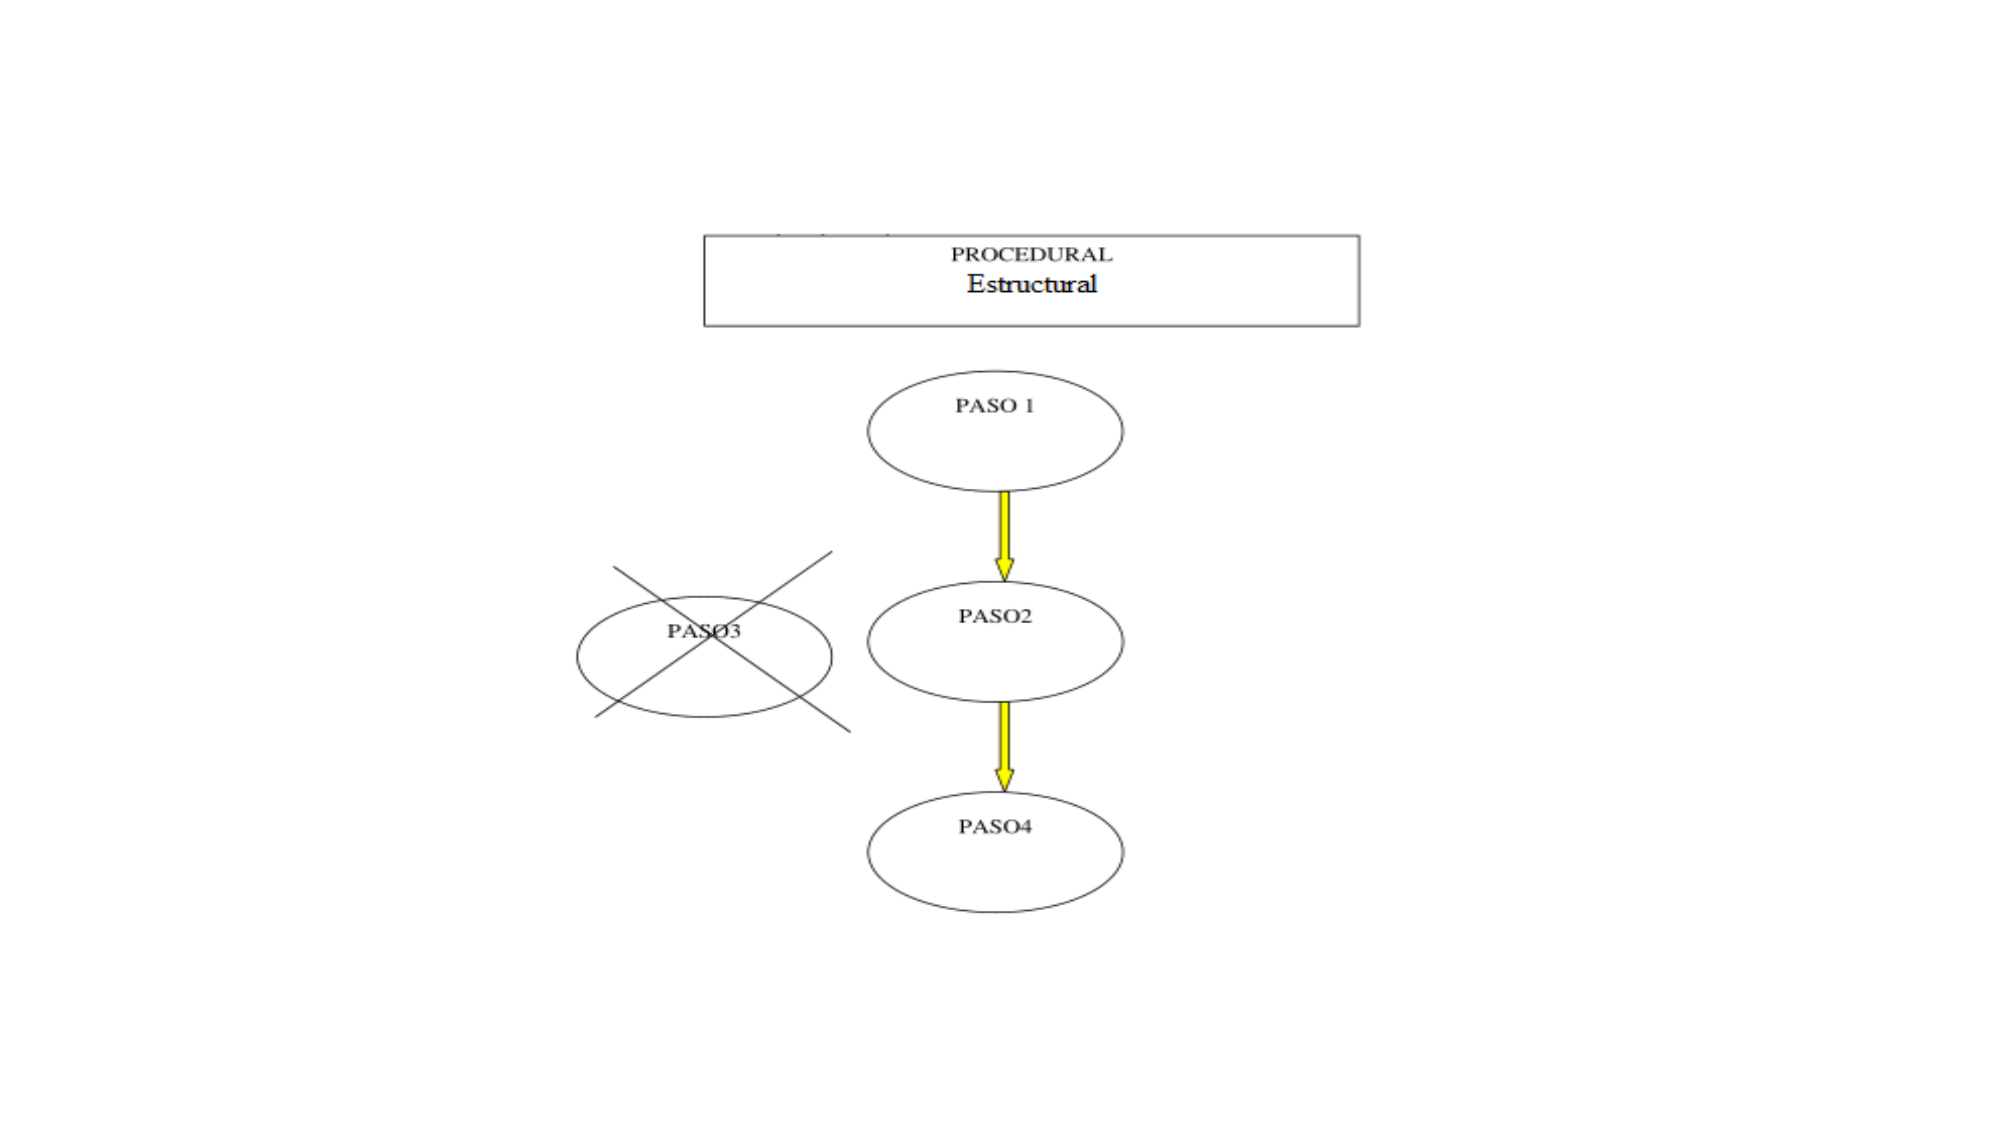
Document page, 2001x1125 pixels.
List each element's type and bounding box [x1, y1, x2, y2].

picture [472, 206, 1565, 945]
